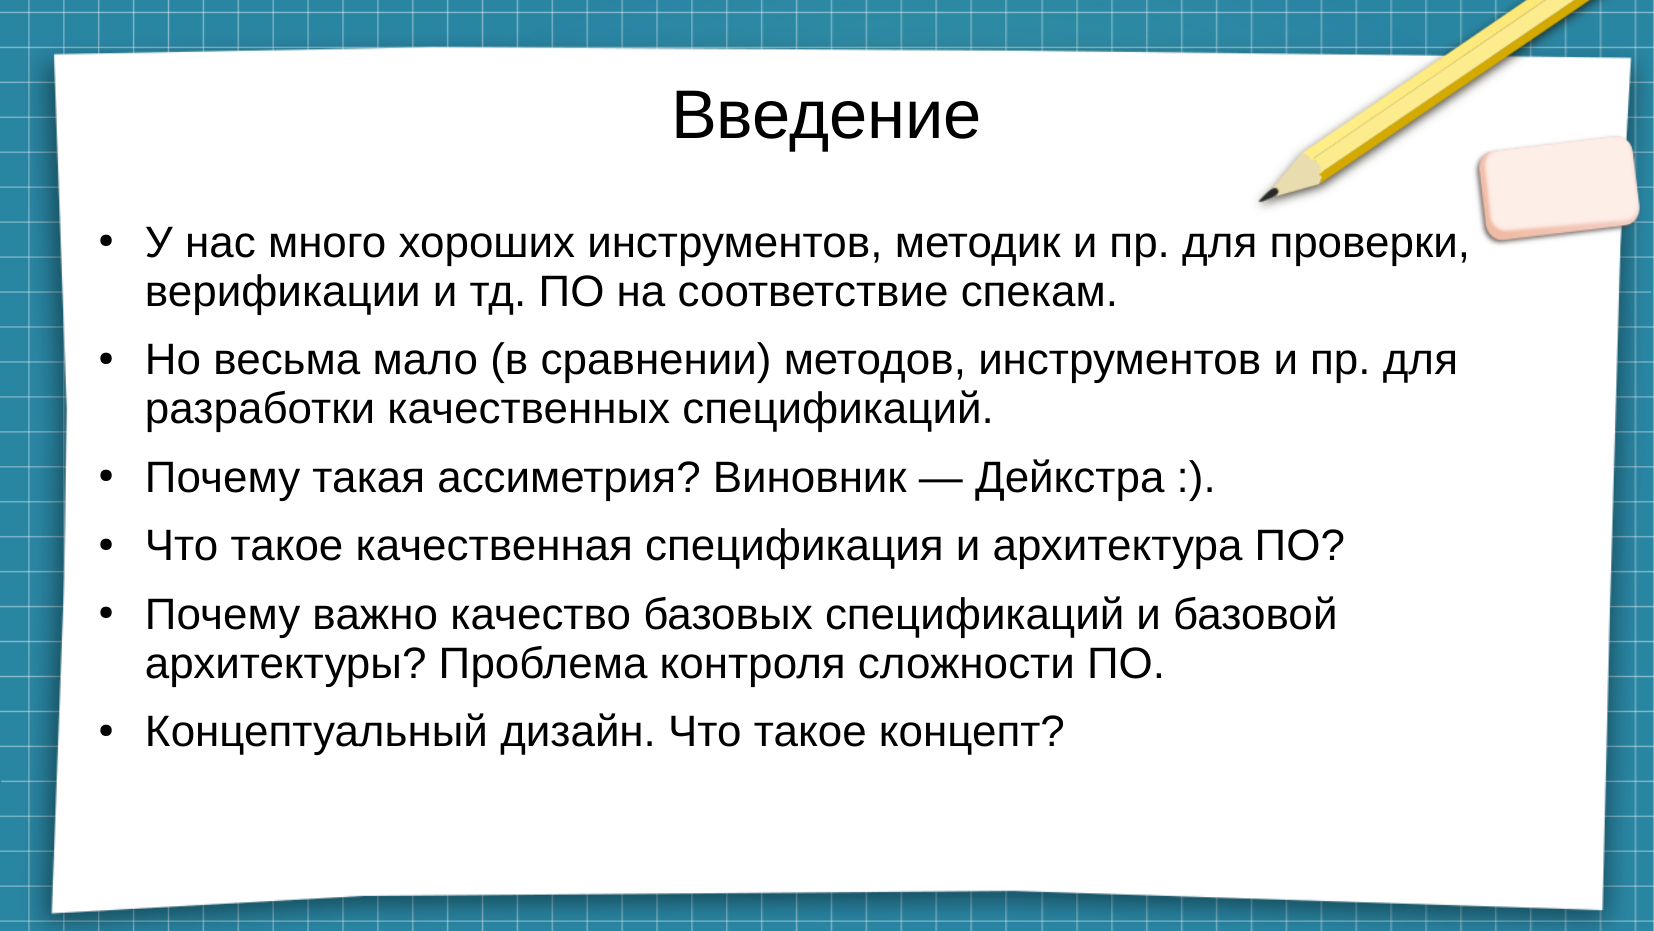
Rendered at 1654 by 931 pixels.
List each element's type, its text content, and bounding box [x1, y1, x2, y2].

picture [0, 0, 1654, 931]
list У нас много хороших инструментов, методик и пр. для проверки, верификации и тд. ПО на соответствие спекам. Но весьма мало (в сравнении) методов, инструментов и пр. для разработки качественных спецификаций. Почему такая ассиметрия? Виновник — Дейкстра :). Что такое качественная спецификация и архитектура ПО? Почему важно качество базовых спецификаций и базовой архитектуры? Проблема контроля сложности ПО. Концептуальный дизайн. Что такое концепт? [82, 217, 1571, 758]
title Введение [82, 37, 1571, 193]
